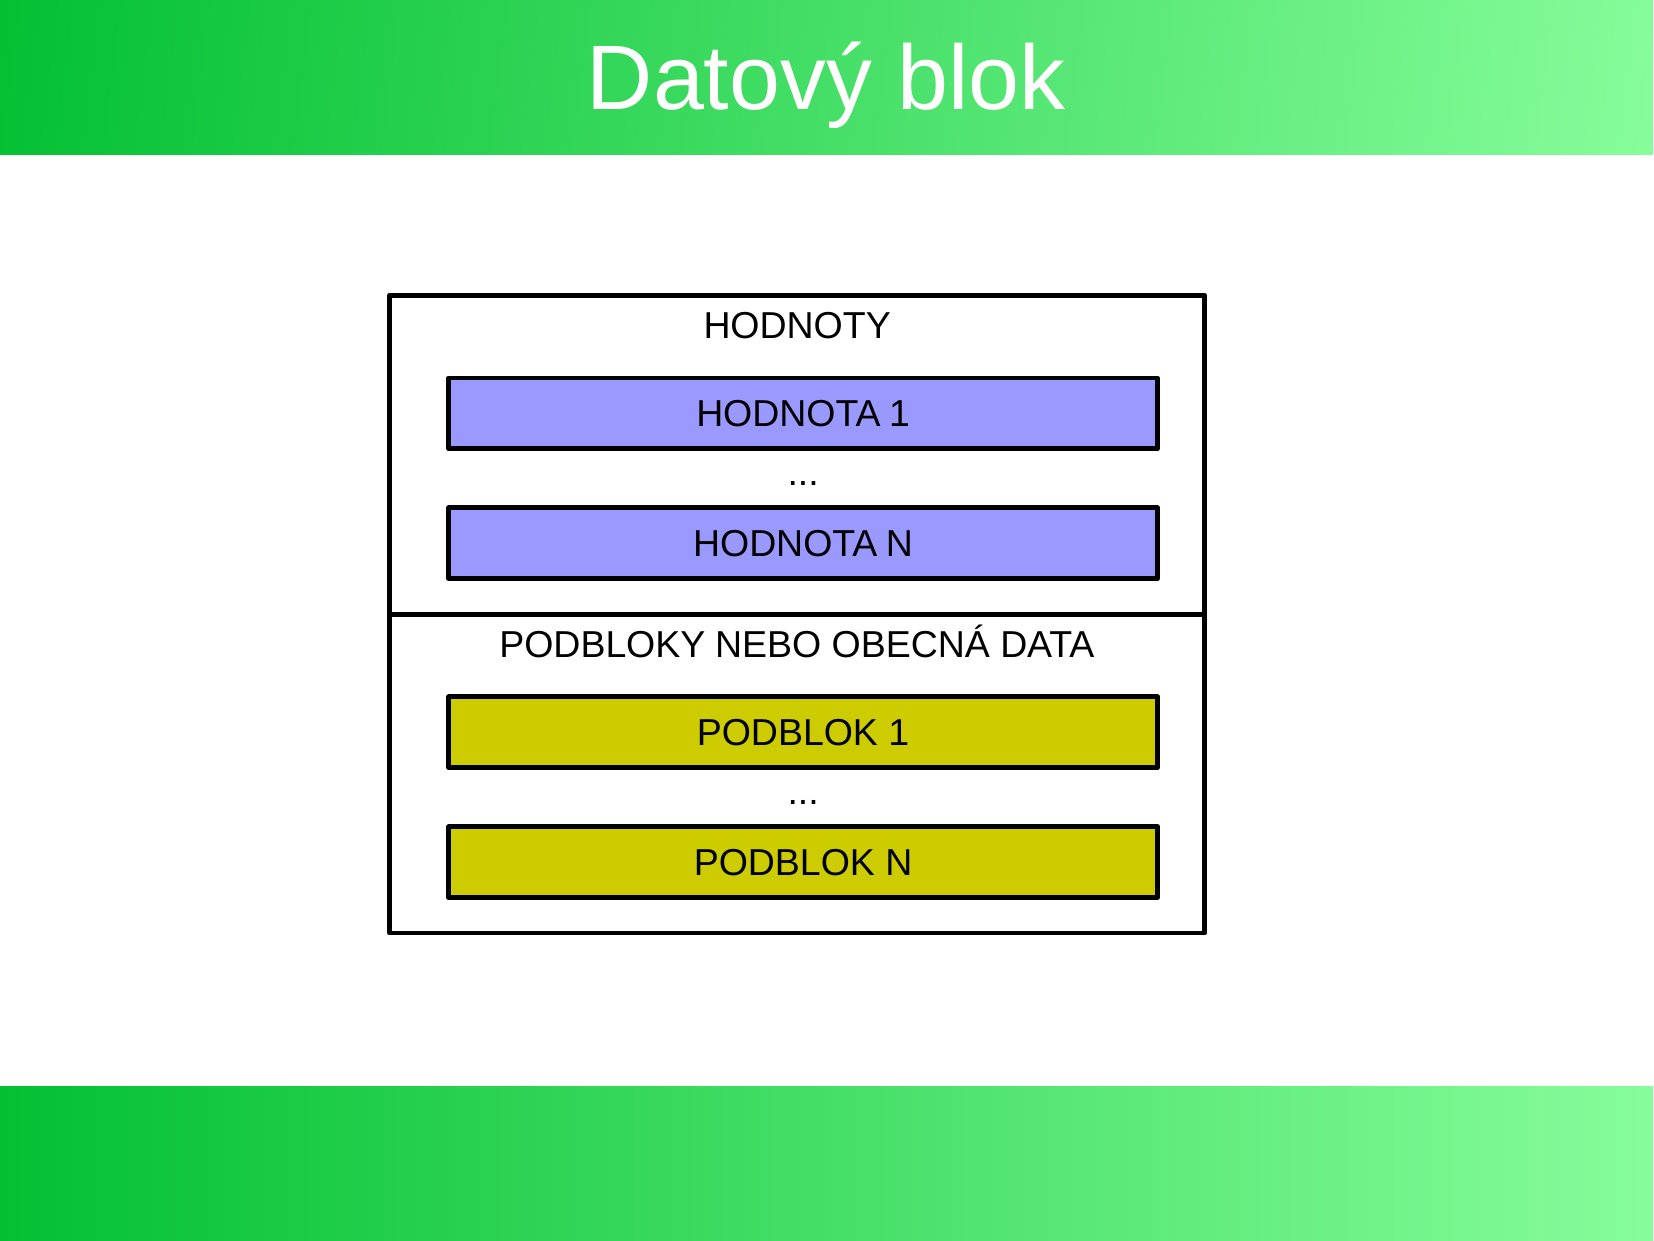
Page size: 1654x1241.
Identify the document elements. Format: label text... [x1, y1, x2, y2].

title Datový blok [82, 25, 1571, 130]
text_box PODBLOK N [448, 826, 1158, 898]
text_box HODNOTA N [448, 507, 1158, 579]
text_box HODNOTA 1 [448, 377, 1158, 449]
text_box PODBLOK 1 [448, 696, 1158, 768]
text_box HODNOTY [389, 295, 1205, 614]
text_box PODBLOKY NEBO OBECNÁ DATA [389, 614, 1205, 934]
